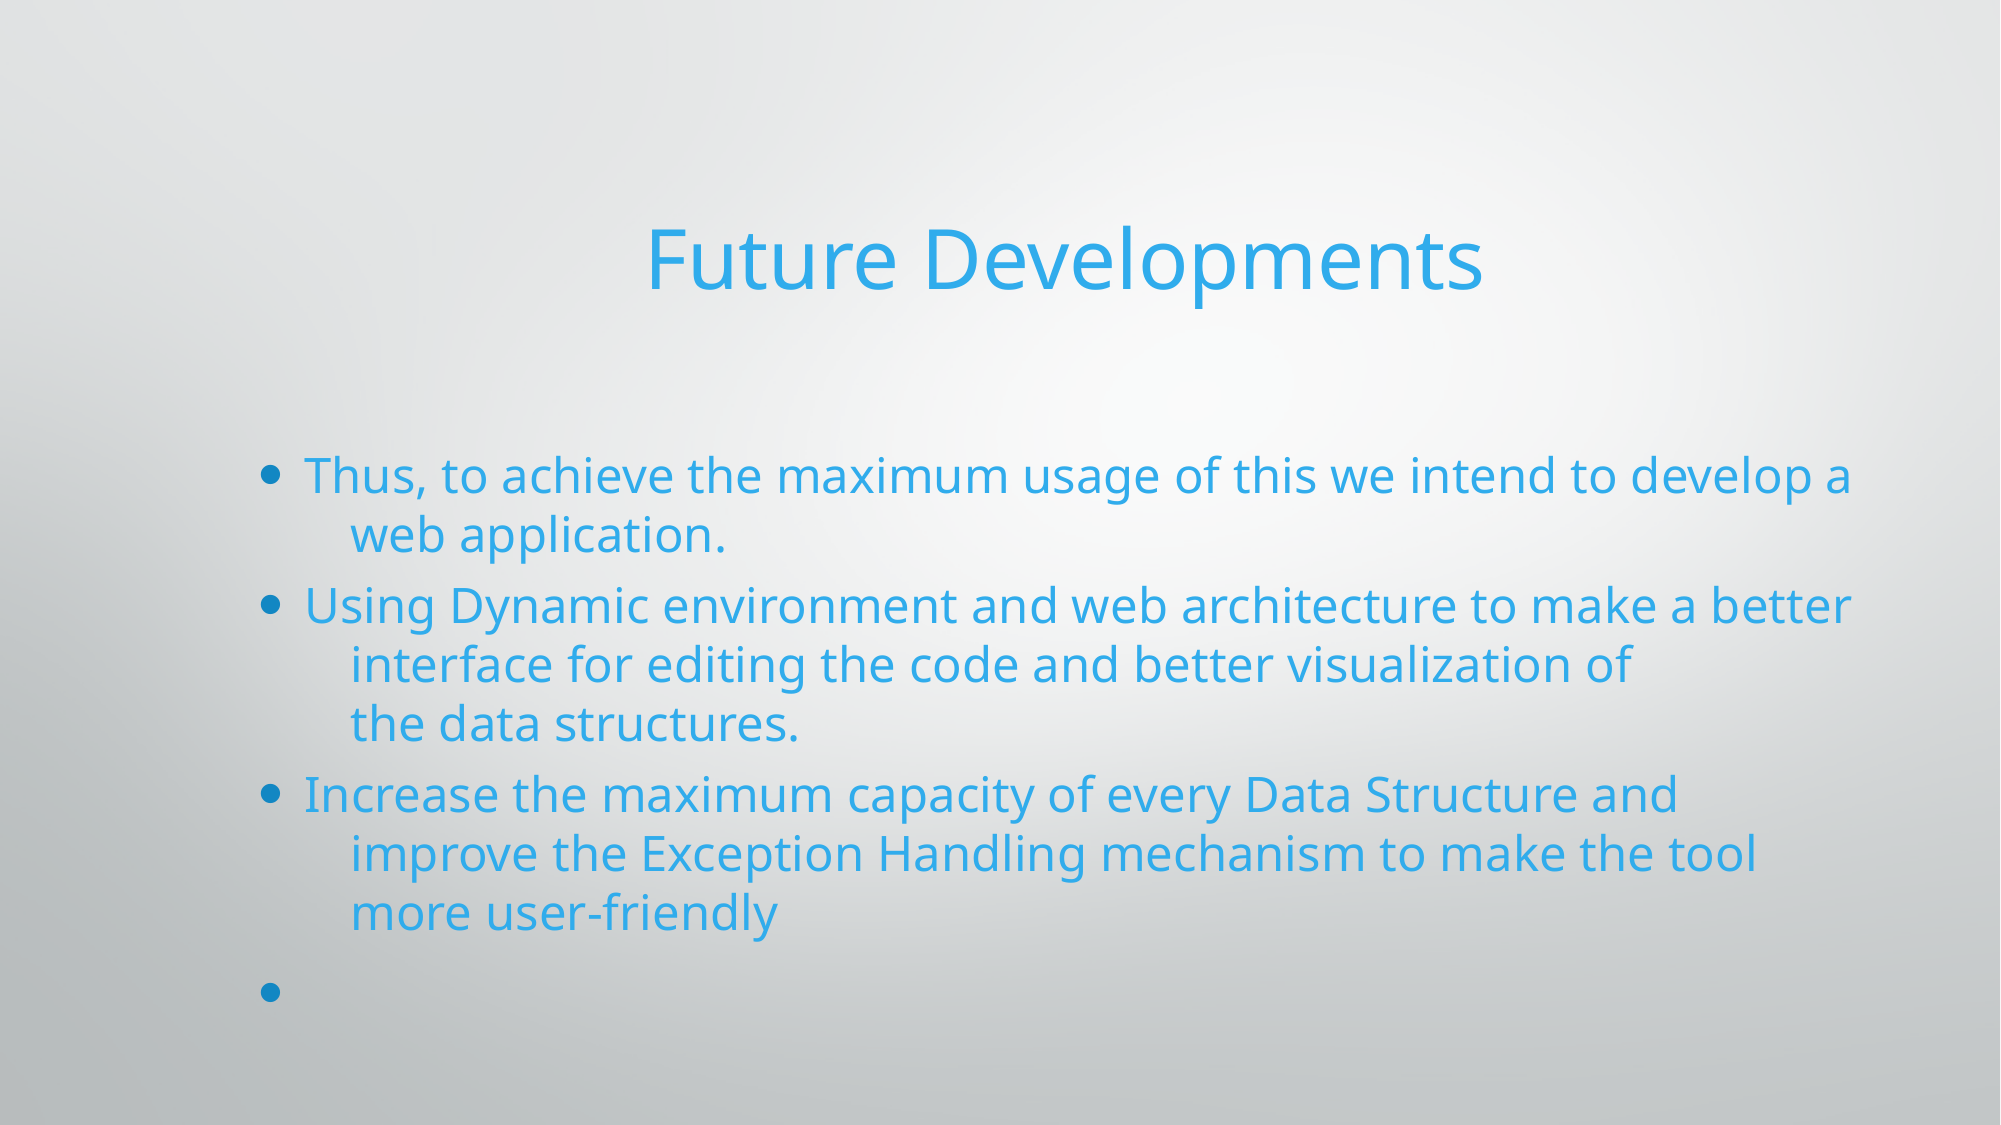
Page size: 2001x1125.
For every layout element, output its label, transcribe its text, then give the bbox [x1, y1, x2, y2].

title Future Developments [243, 112, 1887, 400]
list Thus, to achieve the maximum usage of this we intend to develop a web application. Using Dynamic environment and web architecture to make a better interface for editing the code and better visualization of the data structures. Increase the maximum capacity of every Data Structure and improve the Exception Handling mechanism to make the tool more user-friendly [243, 437, 1887, 950]
